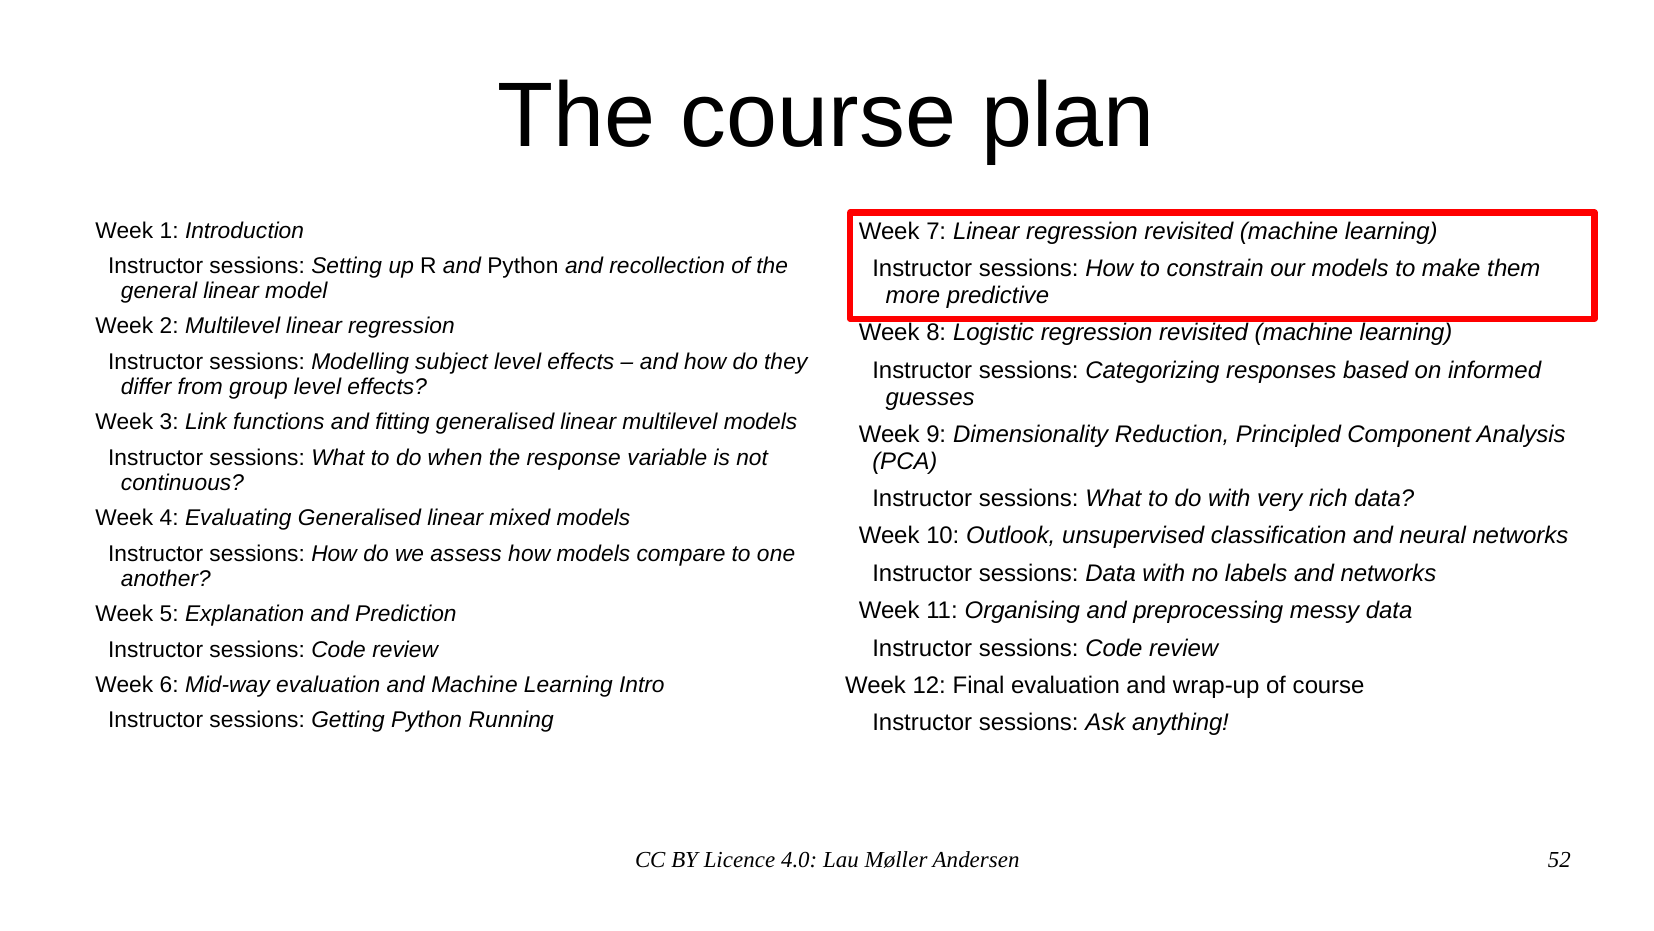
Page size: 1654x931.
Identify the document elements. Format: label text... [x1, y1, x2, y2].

list Week 1: Introduction Instructor sessions: Setting up R and Python and recollection of the general linear model Week 2: Multilevel linear regression Instructor sessions: Modelling subject level effects – and how do they differ from group level effects? Week 3: Link functions and fitting generalised linear multilevel models Instructor sessions: What to do when the response variable is not continuous? Week 4: Evaluating Generalised linear mixed models Instructor sessions: How do we assess how models compare to one another? Week 5: Explanation and Prediction Instructor sessions: Code review Week 6: Mid-way evaluation and Machine Learning Intro Instructor sessions: Getting Python Running [82, 217, 809, 758]
list Week 7: Linear regression revisited (machine learning) Instructor sessions: How to constrain our models to make them more predictive Week 8: Logistic regression revisited (machine learning) Instructor sessions: Categorizing responses based on informed guesses Week 9: Dimensionality Reduction, Principled Component Analysis (PCA) Instructor sessions: What to do with very rich data? Week 10: Outlook, unsupervised classification and neural networks Instructor sessions: Data with no labels and networks Week 11: Organising and preprocessing messy data Instructor sessions: Code review Week 12: Final evaluation and wrap-up of course Instructor sessions: Ask anything! [845, 217, 1572, 758]
title The course plan [82, 37, 1571, 193]
list Week 7: Linear regression revisited (machine learning) Instructor sessions: How to constrain our models to make them more predictive Week 8: Logistic regression revisited (machine learning) Instructor sessions: Categorizing responses based on informed guesses Week 9: Dimensionality Reduction, Principled Component Analysis (PCA) Instructor sessions: What to do with very rich data? Week 10: Outlook, unsupervised classification and neural networks Instructor sessions: Data with no labels and networks Week 11: Organising and preprocessing messy data Instructor sessions: Code review Week 12: Final evaluation and wrap-up of course Instructor sessions: Ask anything! [853, 217, 1572, 316]
